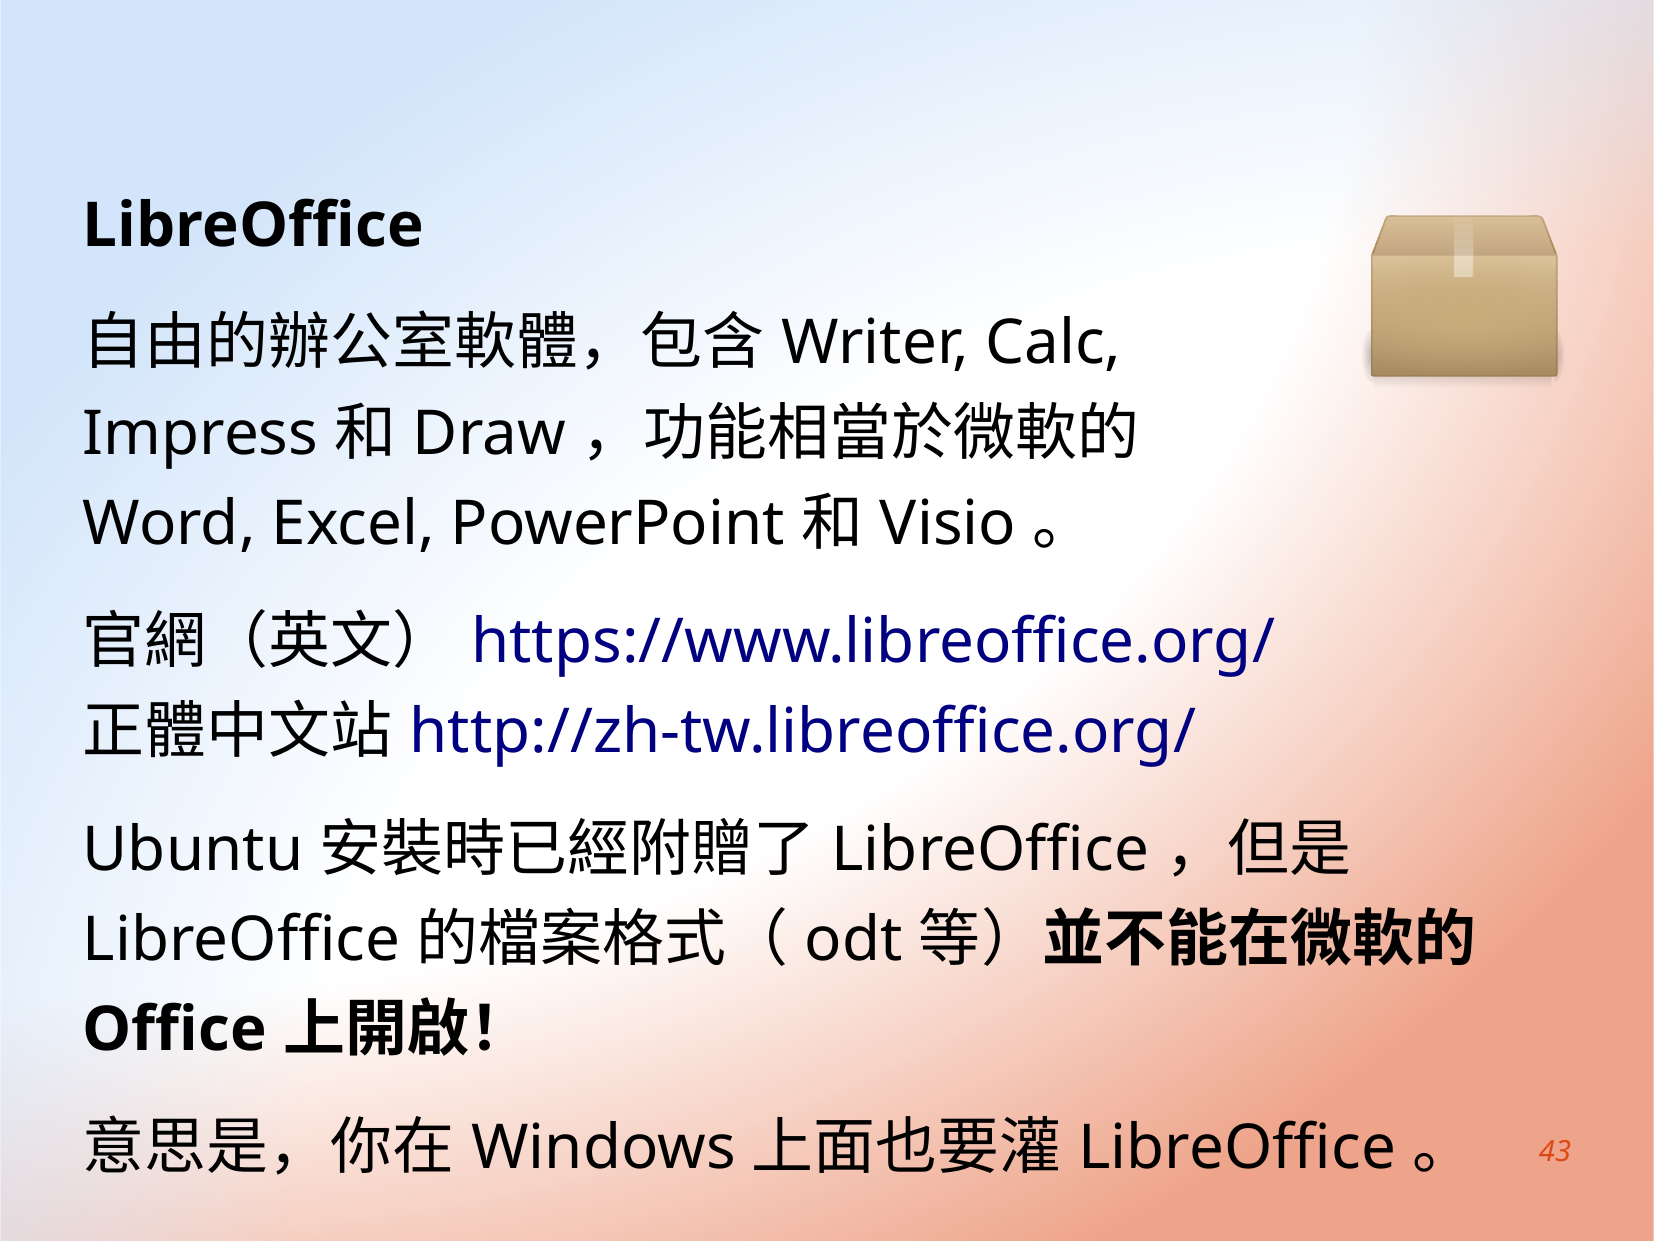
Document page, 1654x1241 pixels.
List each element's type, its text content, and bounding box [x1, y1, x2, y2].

list LibreOffice 自由的辦公室軟體，包含Writer, Calc, Impress和Draw，功能相當於微軟的 Word, Excel, PowerPoint和Visio。 官網（英文）https://www.libreoffice.org/ 正體中文站http://zh-tw.libreoffice.org/ Ubuntu安裝時已經附贈了LibreOffice，但是 LibreOffice的檔案格式（odt等）並不能在微軟的Office上開啟！ 意思是，你在Windows上面也要灌LibreOffice。 [82, 180, 1571, 1201]
picture [0, 0, 1654, 1241]
